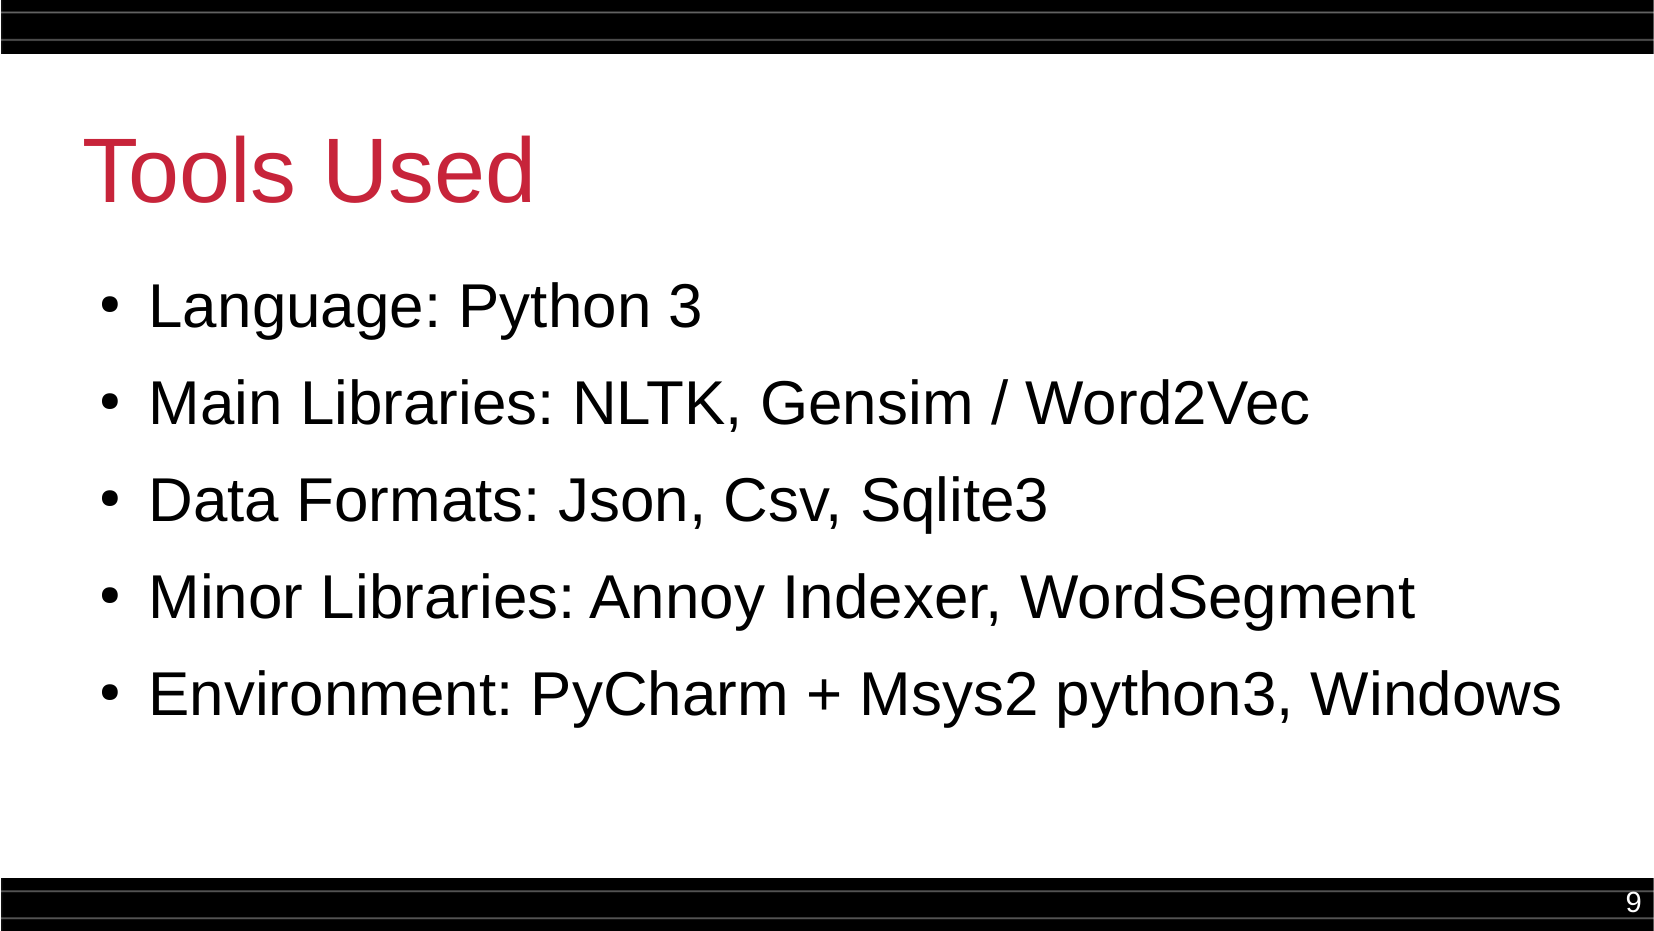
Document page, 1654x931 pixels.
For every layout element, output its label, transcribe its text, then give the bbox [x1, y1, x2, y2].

picture [1, 878, 1654, 931]
list Language: Python 3 Main Libraries: NLTK, Gensim / Word2Vec Data Formats: Json, Csv, Sqlite3 Minor Libraries: Annoy Indexer, WordSegment Environment: PyCharm + Msys2 python3, Windows [82, 271, 1571, 758]
picture [1, 0, 1654, 54]
title Tools Used [82, 92, 1571, 249]
